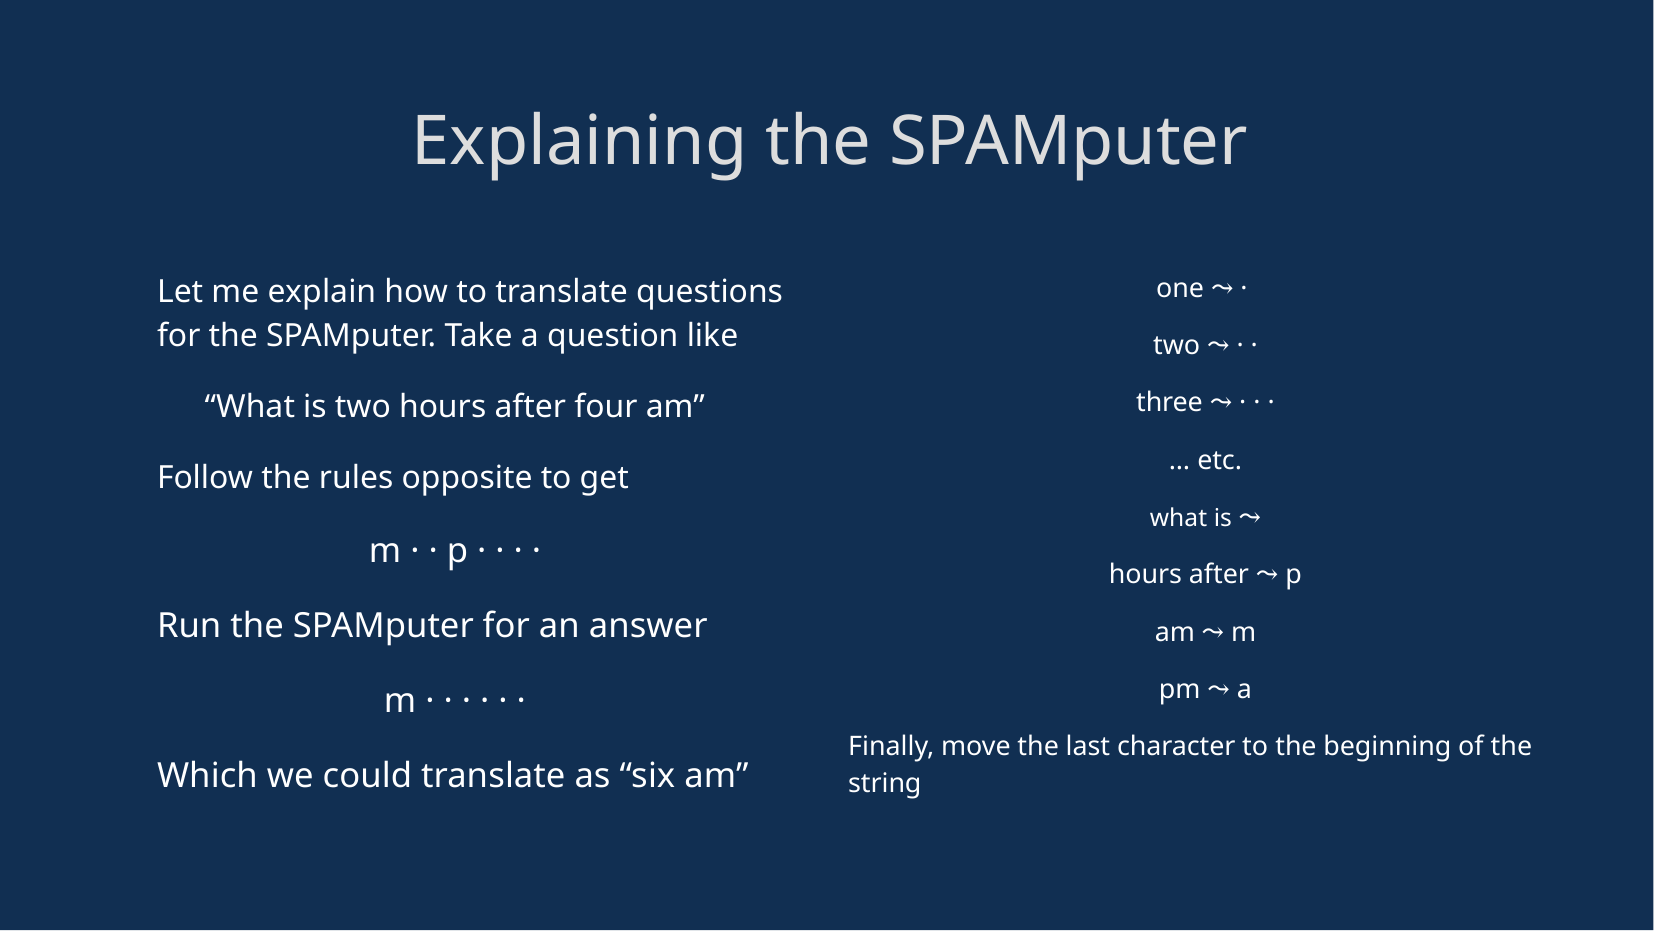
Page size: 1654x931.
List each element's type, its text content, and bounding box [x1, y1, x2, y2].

list one ⤳ · two ⤳ · · three ⤳ · · · … etc. what is ⤳ hours after ⤳ p am ⤳ m pm ⤳ a Finally, move the last character to the beginning of the string [848, 268, 1563, 806]
list Let me explain how to translate questions for the SPAMputer. Take a question like “What is two hours after four am” Follow the rules opposite to get m · · p · · · · Run the SPAMputer for an answer m · · · · · · Which we could translate as “six am” [97, 268, 813, 806]
title Explaining the SPAMputer [97, 56, 1563, 220]
